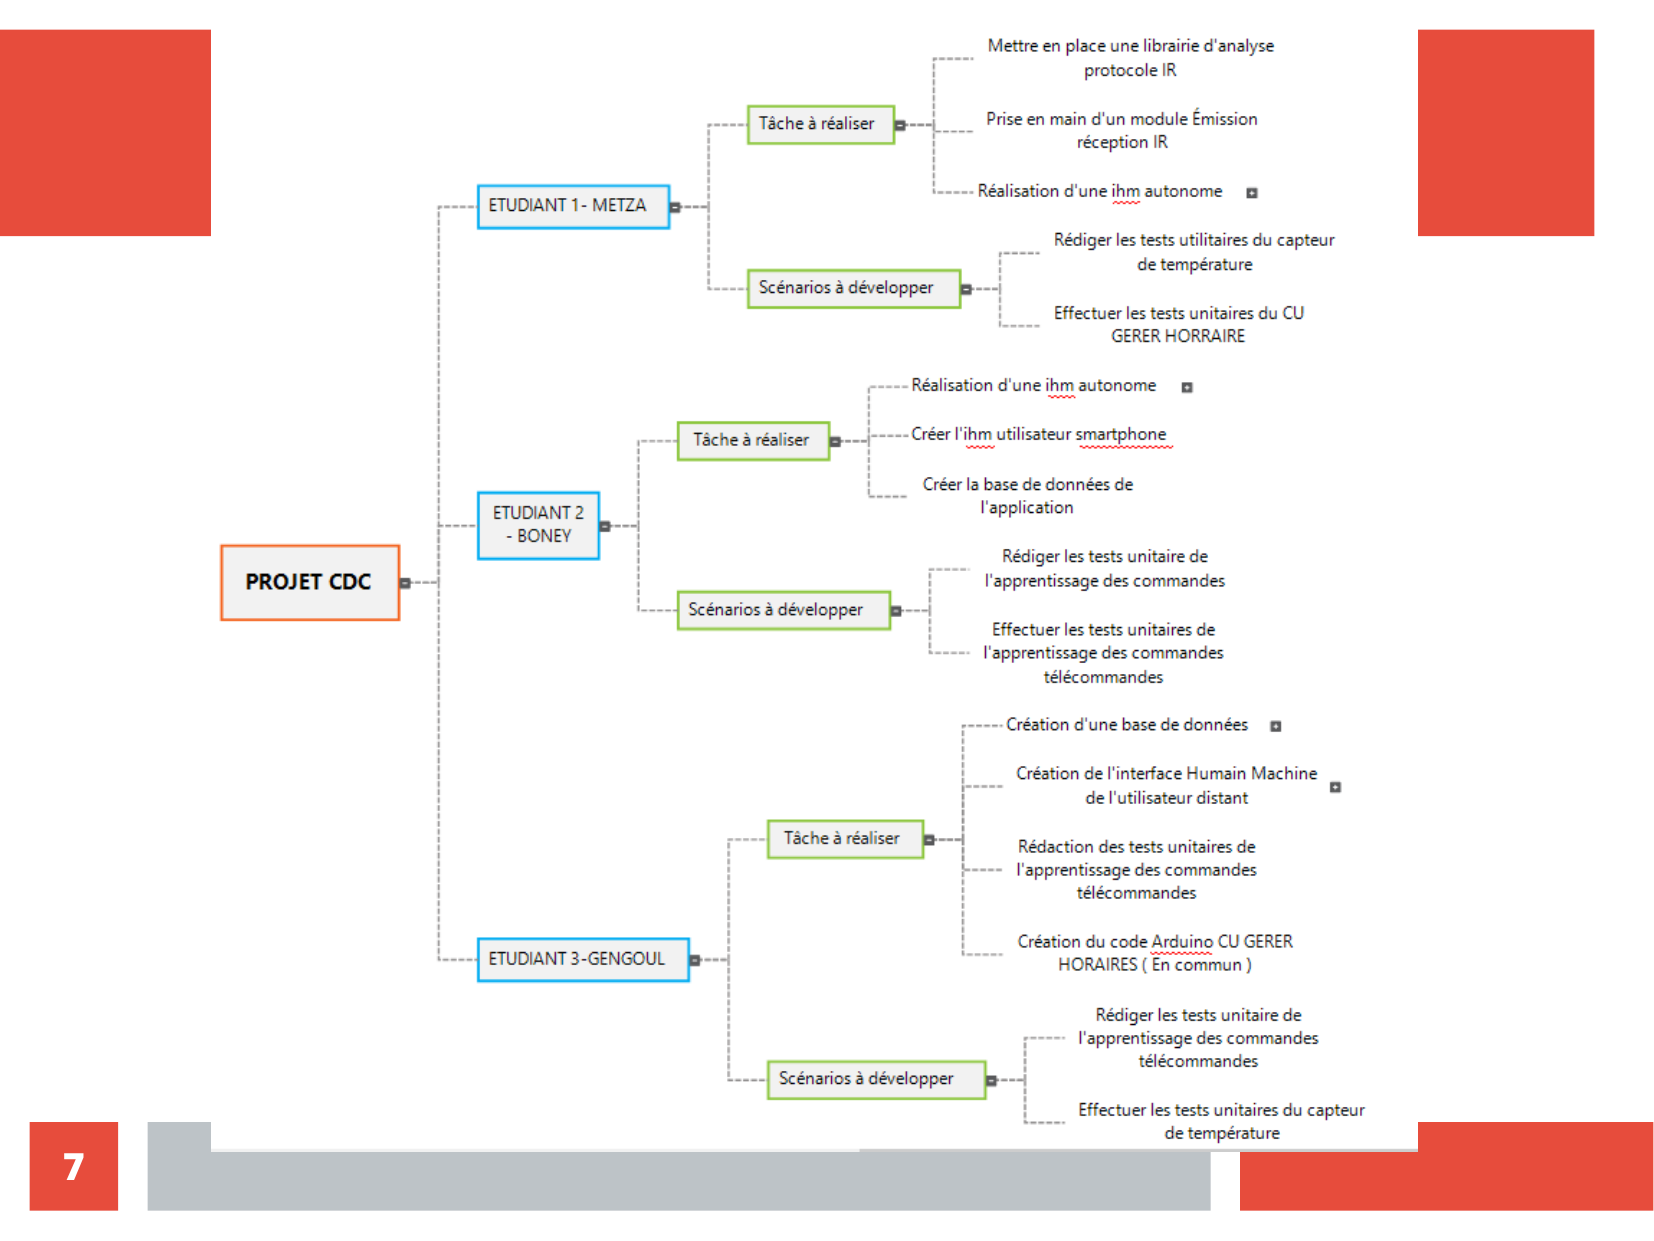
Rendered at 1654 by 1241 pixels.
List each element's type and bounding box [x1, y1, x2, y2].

picture [211, 23, 1418, 1152]
